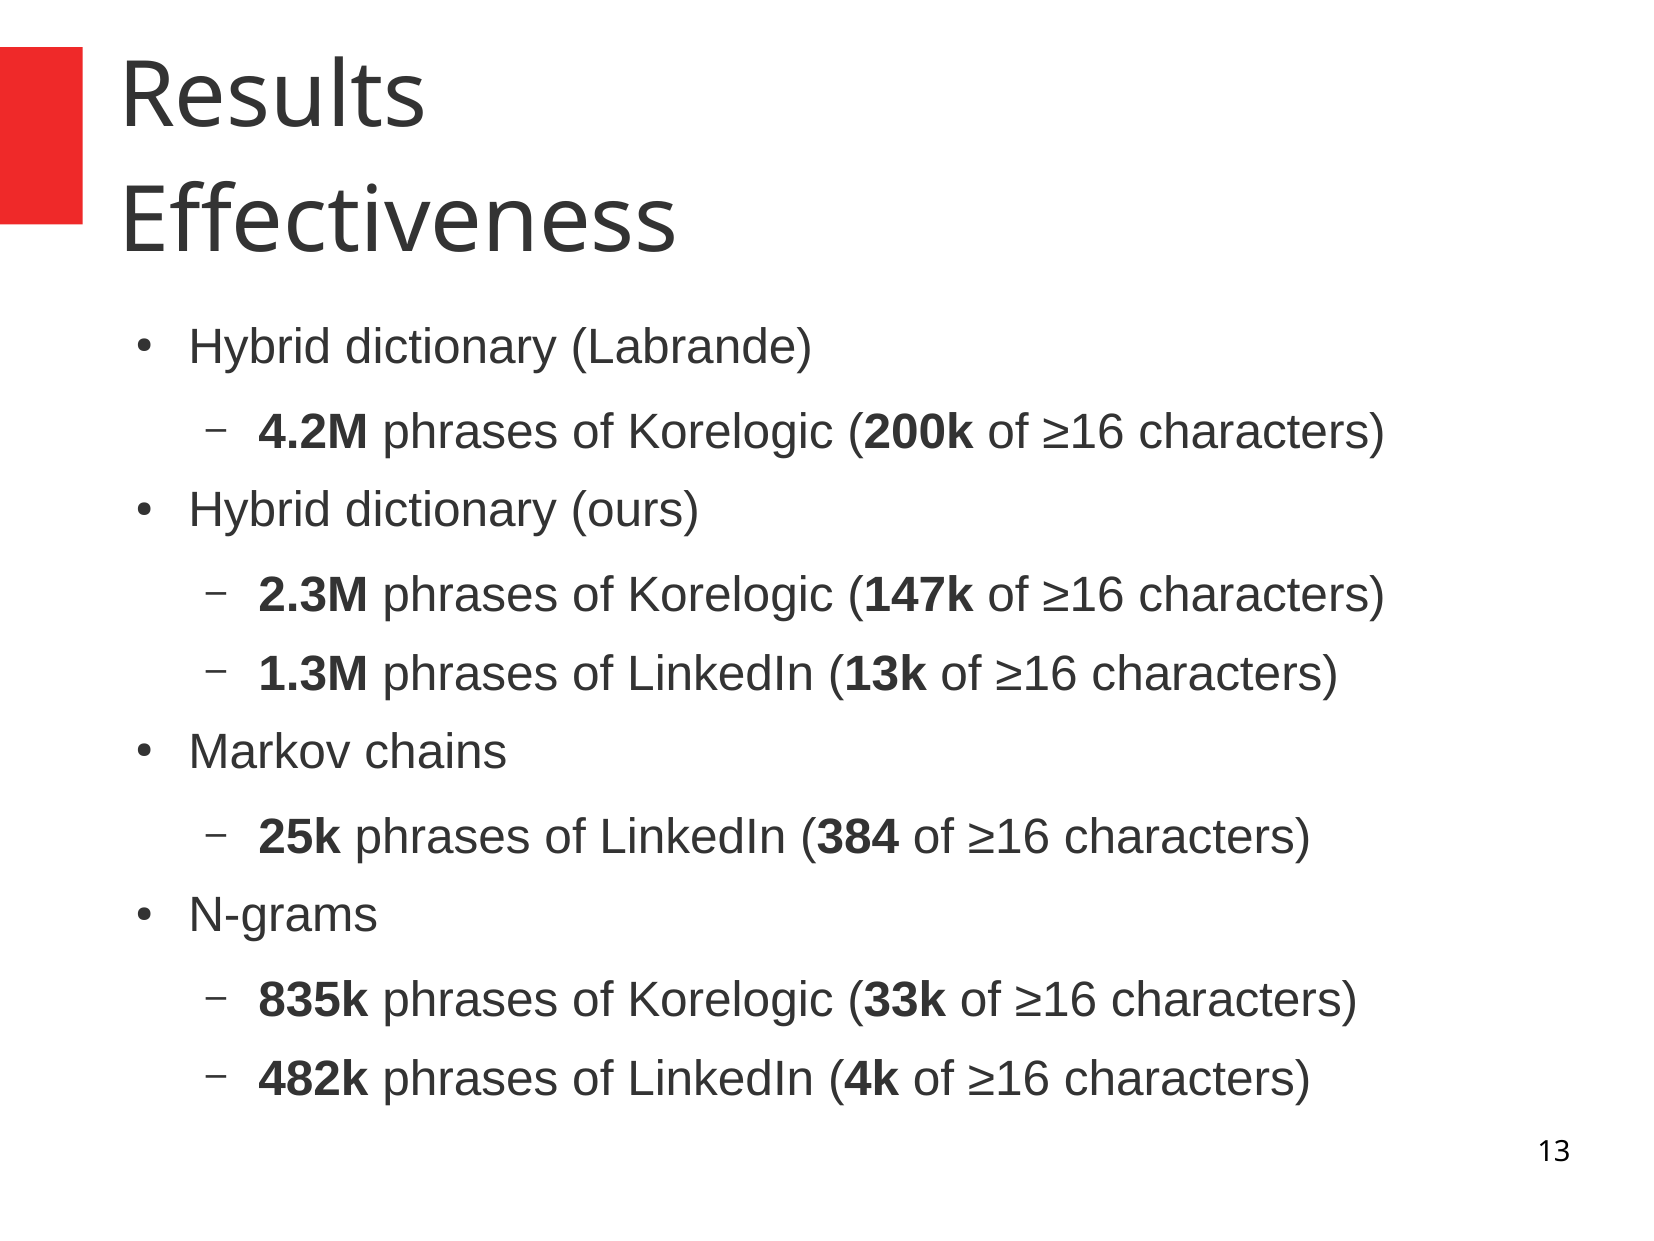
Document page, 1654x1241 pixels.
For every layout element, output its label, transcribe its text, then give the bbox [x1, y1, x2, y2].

title Results Effectiveness [118, 45, 1571, 261]
list Hybrid dictionary (Labrande) 4.2M phrases of Korelogic (200k of ≥16 characters) Hybrid dictionary (ours) 2.3M phrases of Korelogic (147k of ≥16 characters) 1.3M phrases of LinkedIn (13k of ≥16 characters) Markov chains 25k phrases of LinkedIn (384 of ≥16 characters) N-grams 835k phrases of Korelogic (33k of ≥16 characters) 482k phrases of LinkedIn (4k of ≥16 characters) [118, 318, 1536, 1111]
